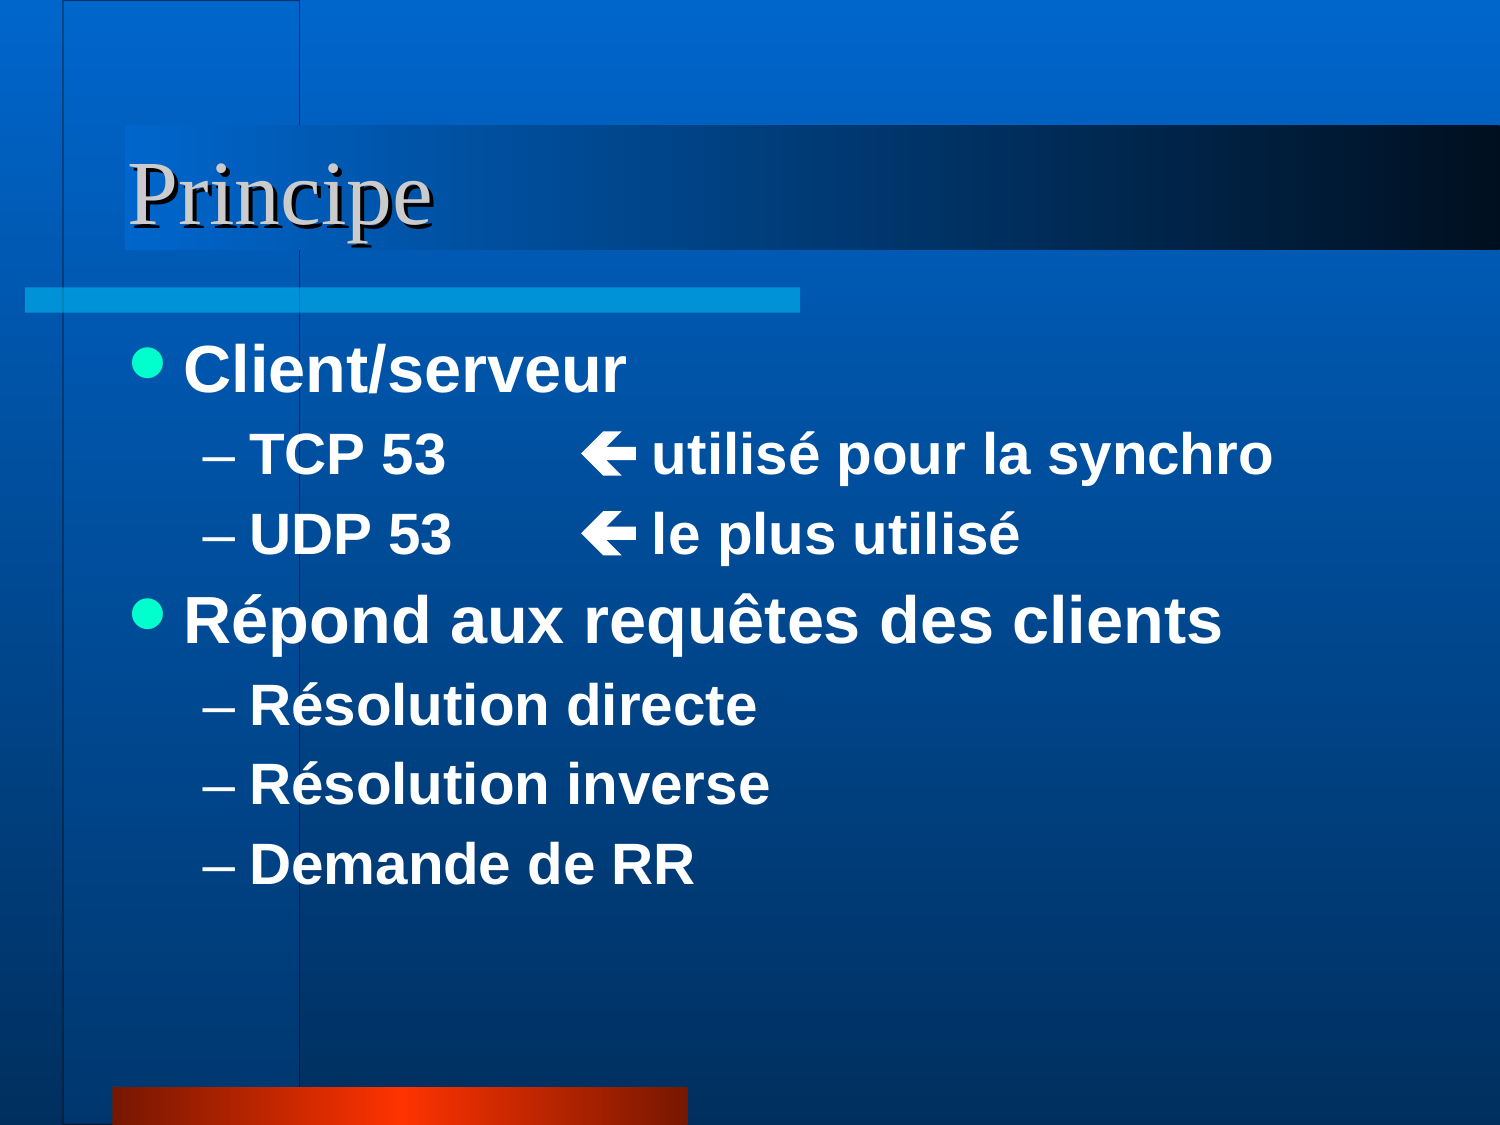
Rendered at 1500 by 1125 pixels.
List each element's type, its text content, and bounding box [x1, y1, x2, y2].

title Principe [112, 99, 1388, 288]
list Client/serveur TCP 53  utilisé pour la synchro UDP 53  le plus utilisé Répond aux requêtes des clients Résolution directe Résolution inverse Demande de RR [112, 324, 1388, 1001]
